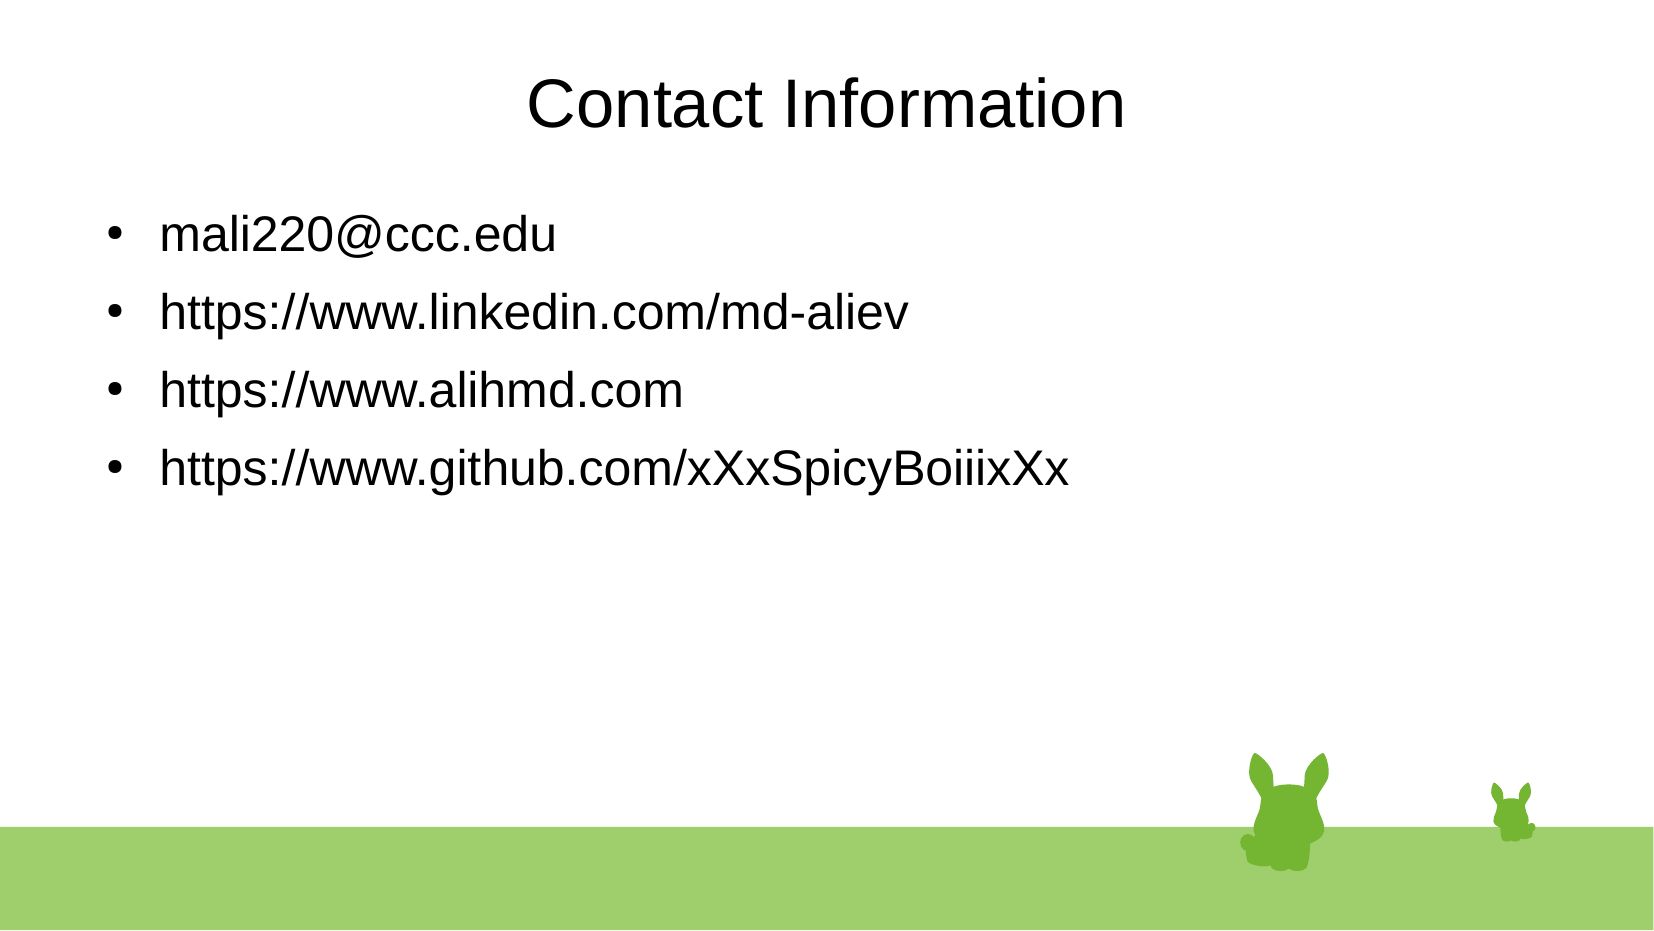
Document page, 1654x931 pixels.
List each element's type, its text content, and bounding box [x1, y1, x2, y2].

list mali220@ccc.edu https://www.linkedin.com/md-aliev https://www.alihmd.com https://www.github.com/xXxSpicyBoiiixXx [88, 206, 1565, 739]
title Contact Information [88, 29, 1565, 178]
